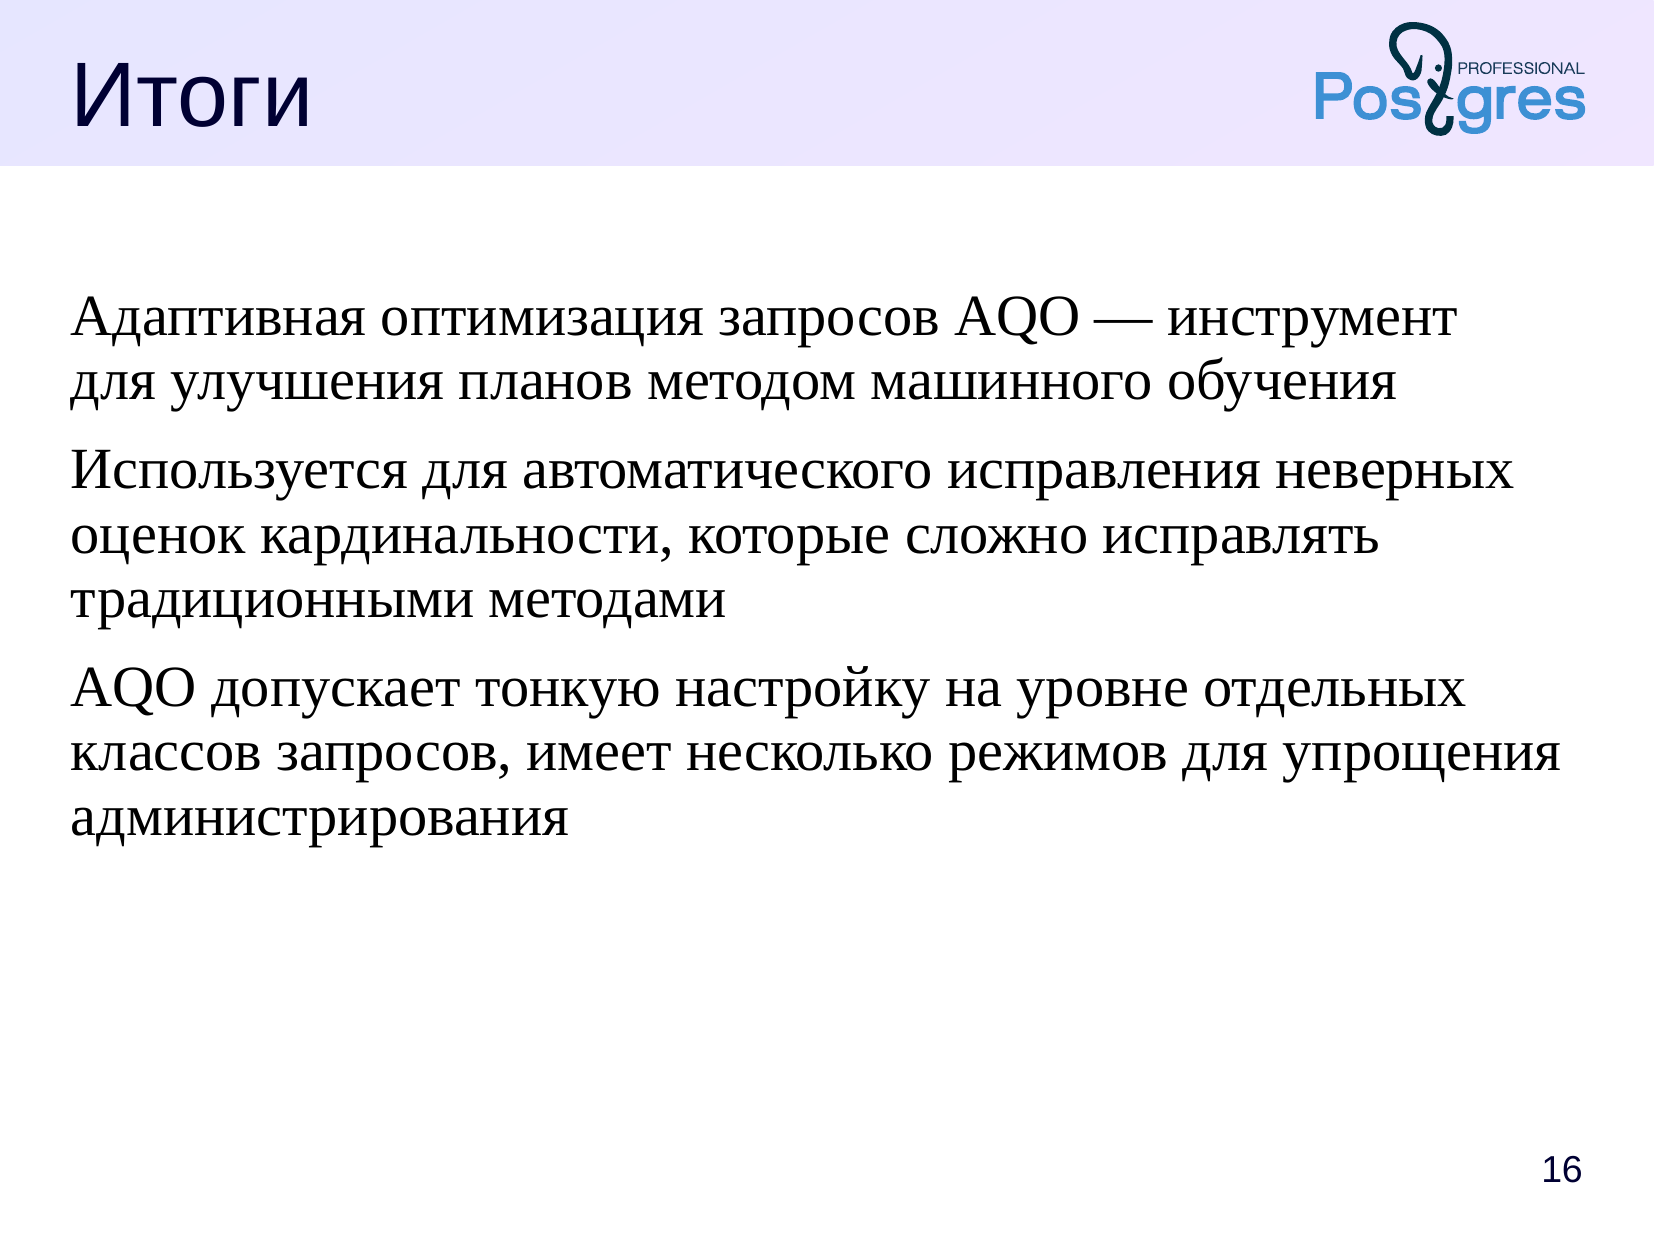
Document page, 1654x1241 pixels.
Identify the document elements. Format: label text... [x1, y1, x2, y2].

list Адаптивная оптимизация запросов AQO — инструмент для улучшения планов методом машинного обучения Используется для автоматического исправления неверных оценок кардинальности, которые сложно исправлять традиционными методами AQO допускает тонкую настройку на уровне отдельных классов запросов, имеет несколько режимов для упрощения администрирования [70, 283, 1583, 1134]
title Итоги [70, 43, 1241, 147]
